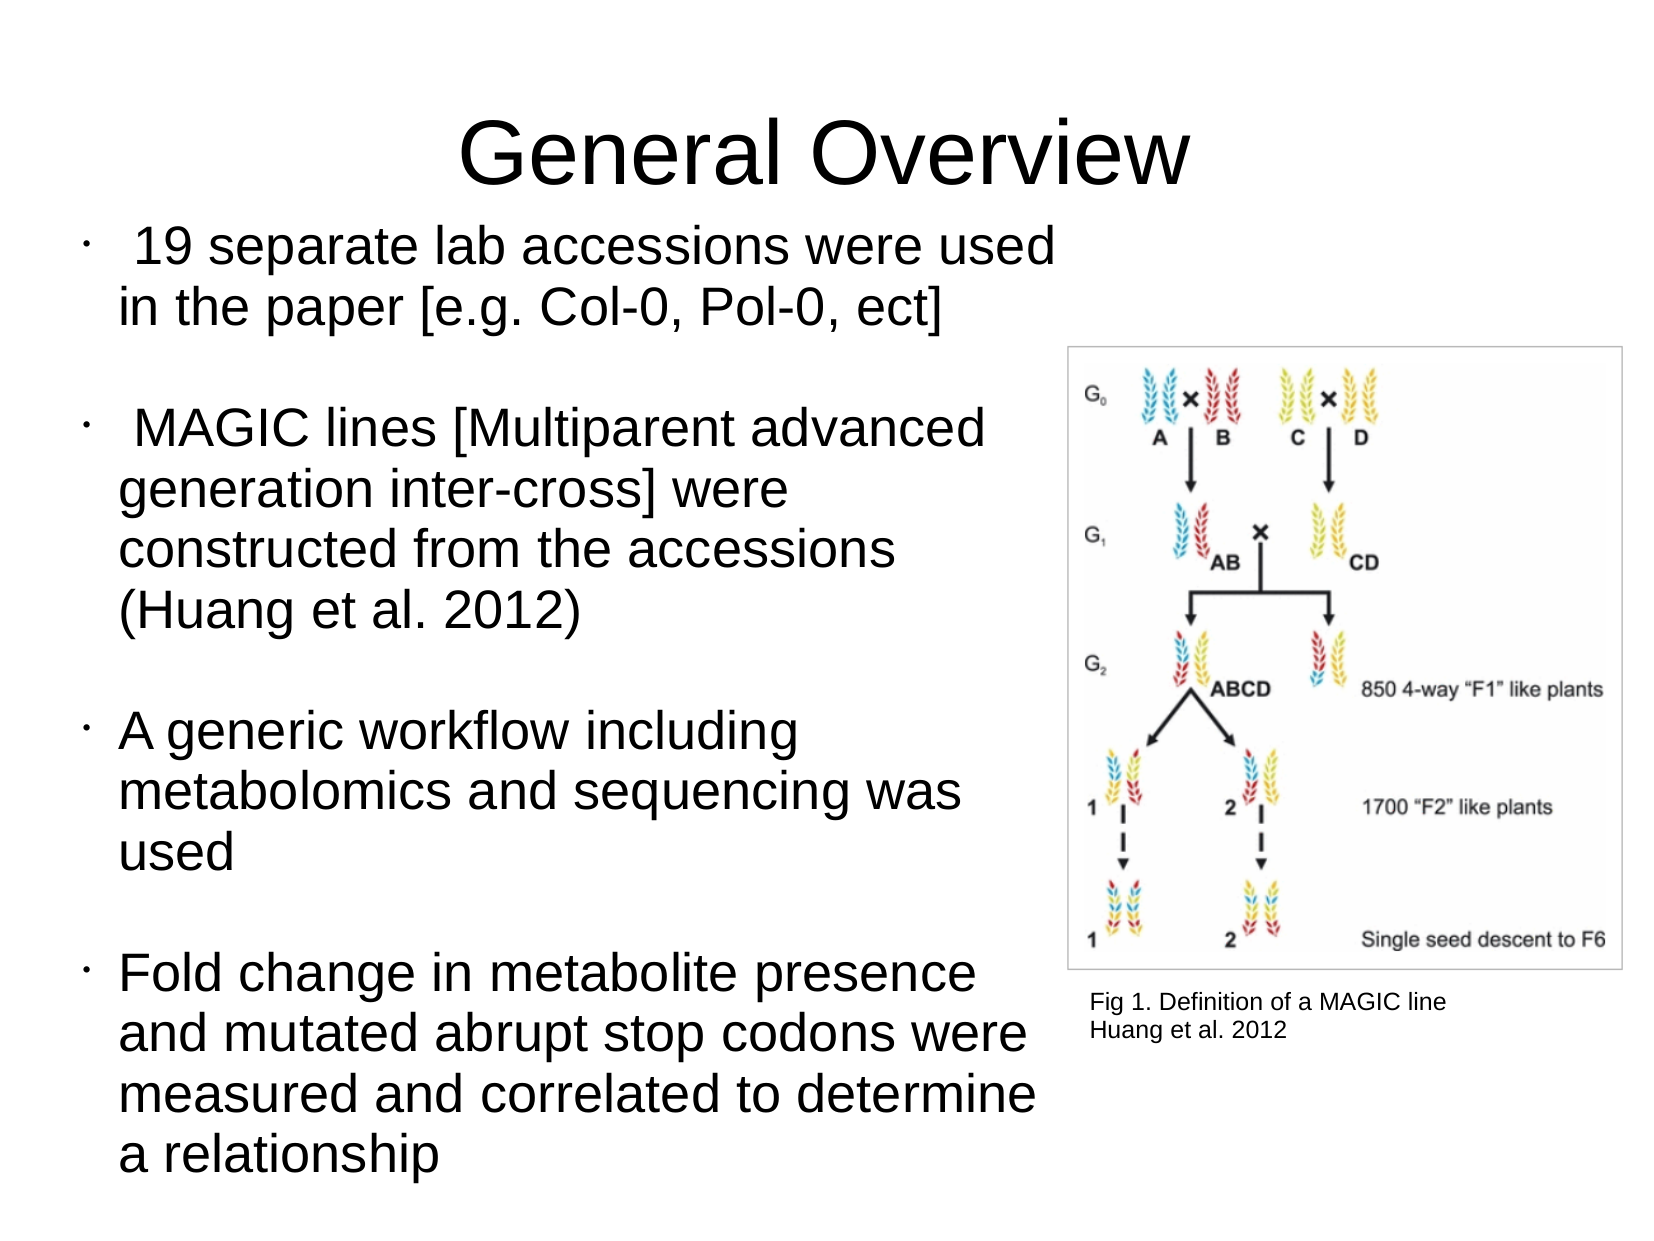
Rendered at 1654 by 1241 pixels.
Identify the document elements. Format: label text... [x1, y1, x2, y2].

title General Overview [82, 49, 1571, 257]
picture [1056, 336, 1642, 993]
text_box Fig 1. Definition of a MAGIC line Huang et al. 2012 [1074, 980, 1571, 1052]
subtitle 19 separate lab accessions were used in the paper [e.g. Col-0, Pol-0, ect] MAGIC lines [Multiparent advanced generation inter-cross] were constructed from the accessions (Huang et al. 2012) A generic workflow including metabolomics and sequencing was used Fold change in metabolite presence and mutated abrupt stop codons were measured and correlated to determine a relationship [82, 215, 1075, 1185]
